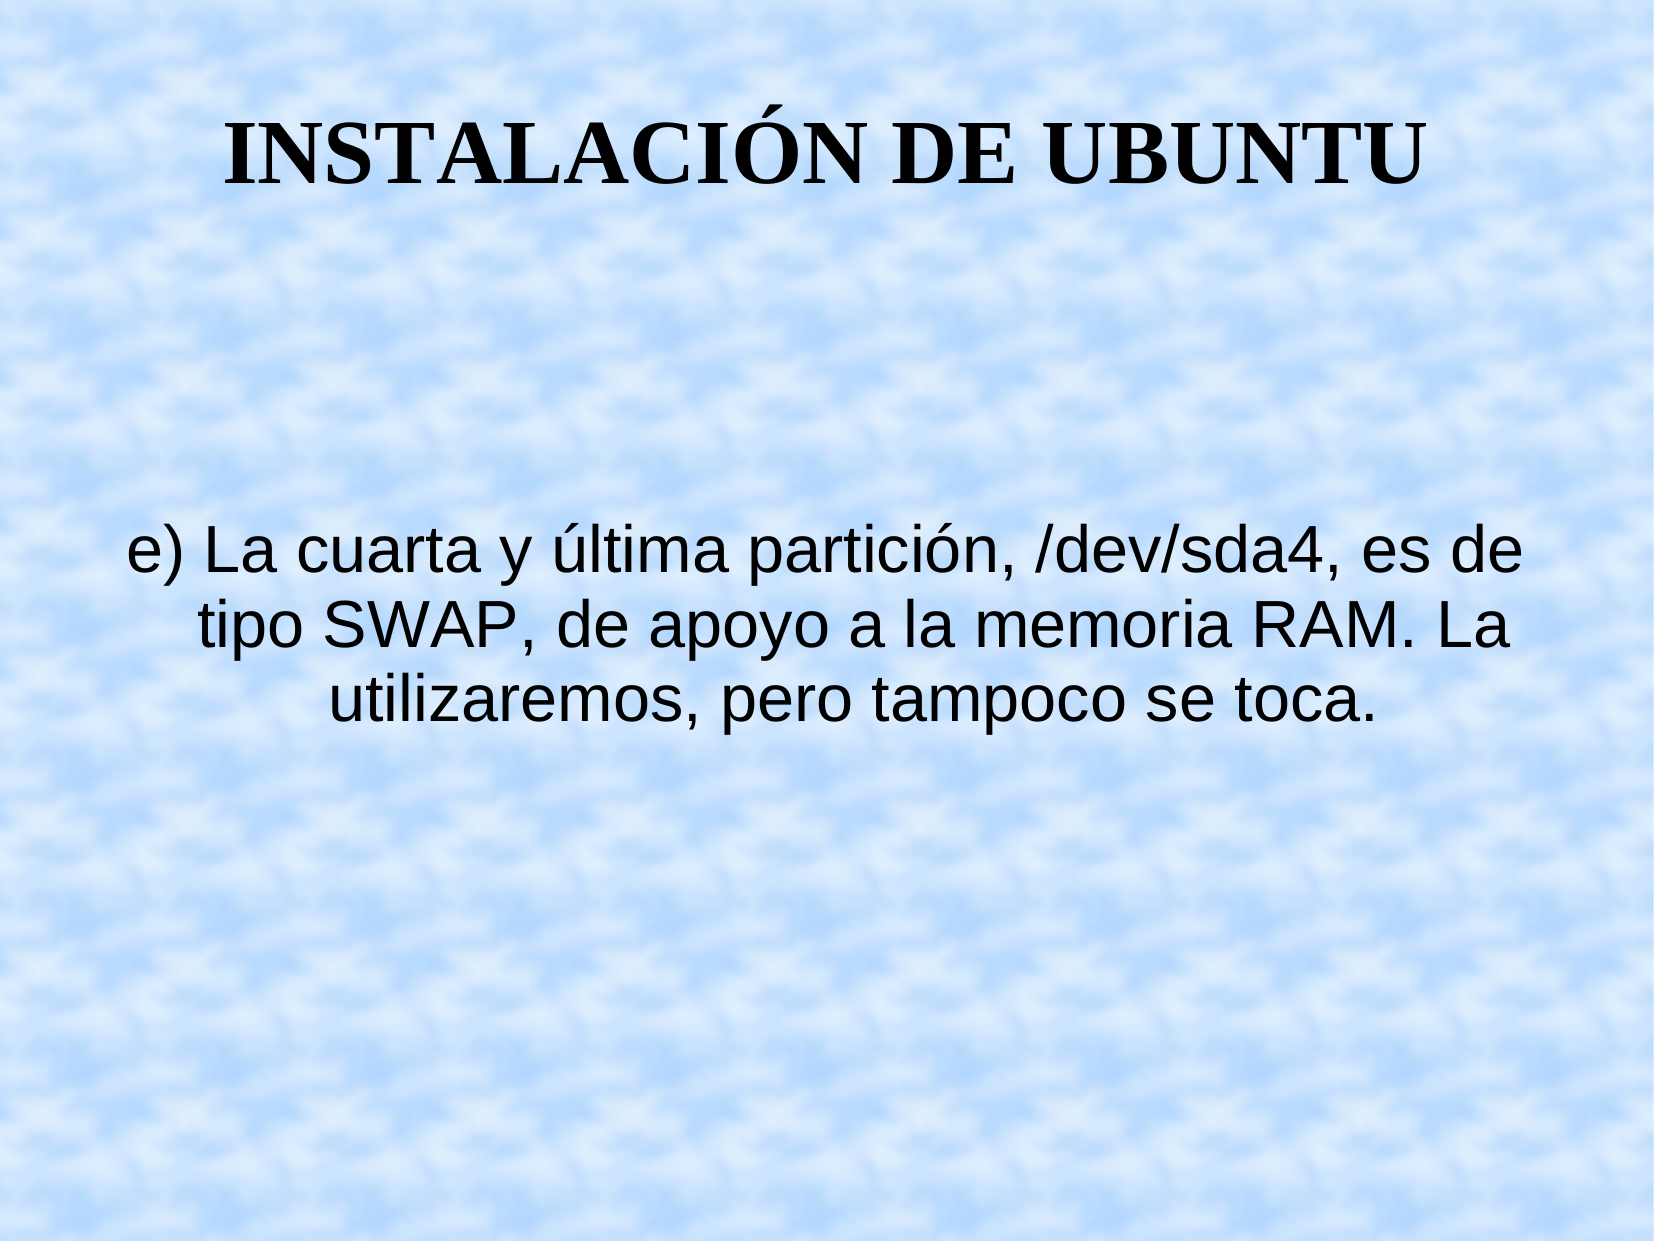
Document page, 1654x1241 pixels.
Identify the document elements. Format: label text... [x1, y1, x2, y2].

picture [0, 0, 1654, 1241]
subtitle e) La cuarta y última partición, /dev/sda4, es de tipo SWAP, de apoyo a la memoria RAM. La utilizaremos, pero tampoco se toca. [82, 297, 1571, 1102]
title INSTALACIÓN DE UBUNTU [82, 56, 1571, 249]
